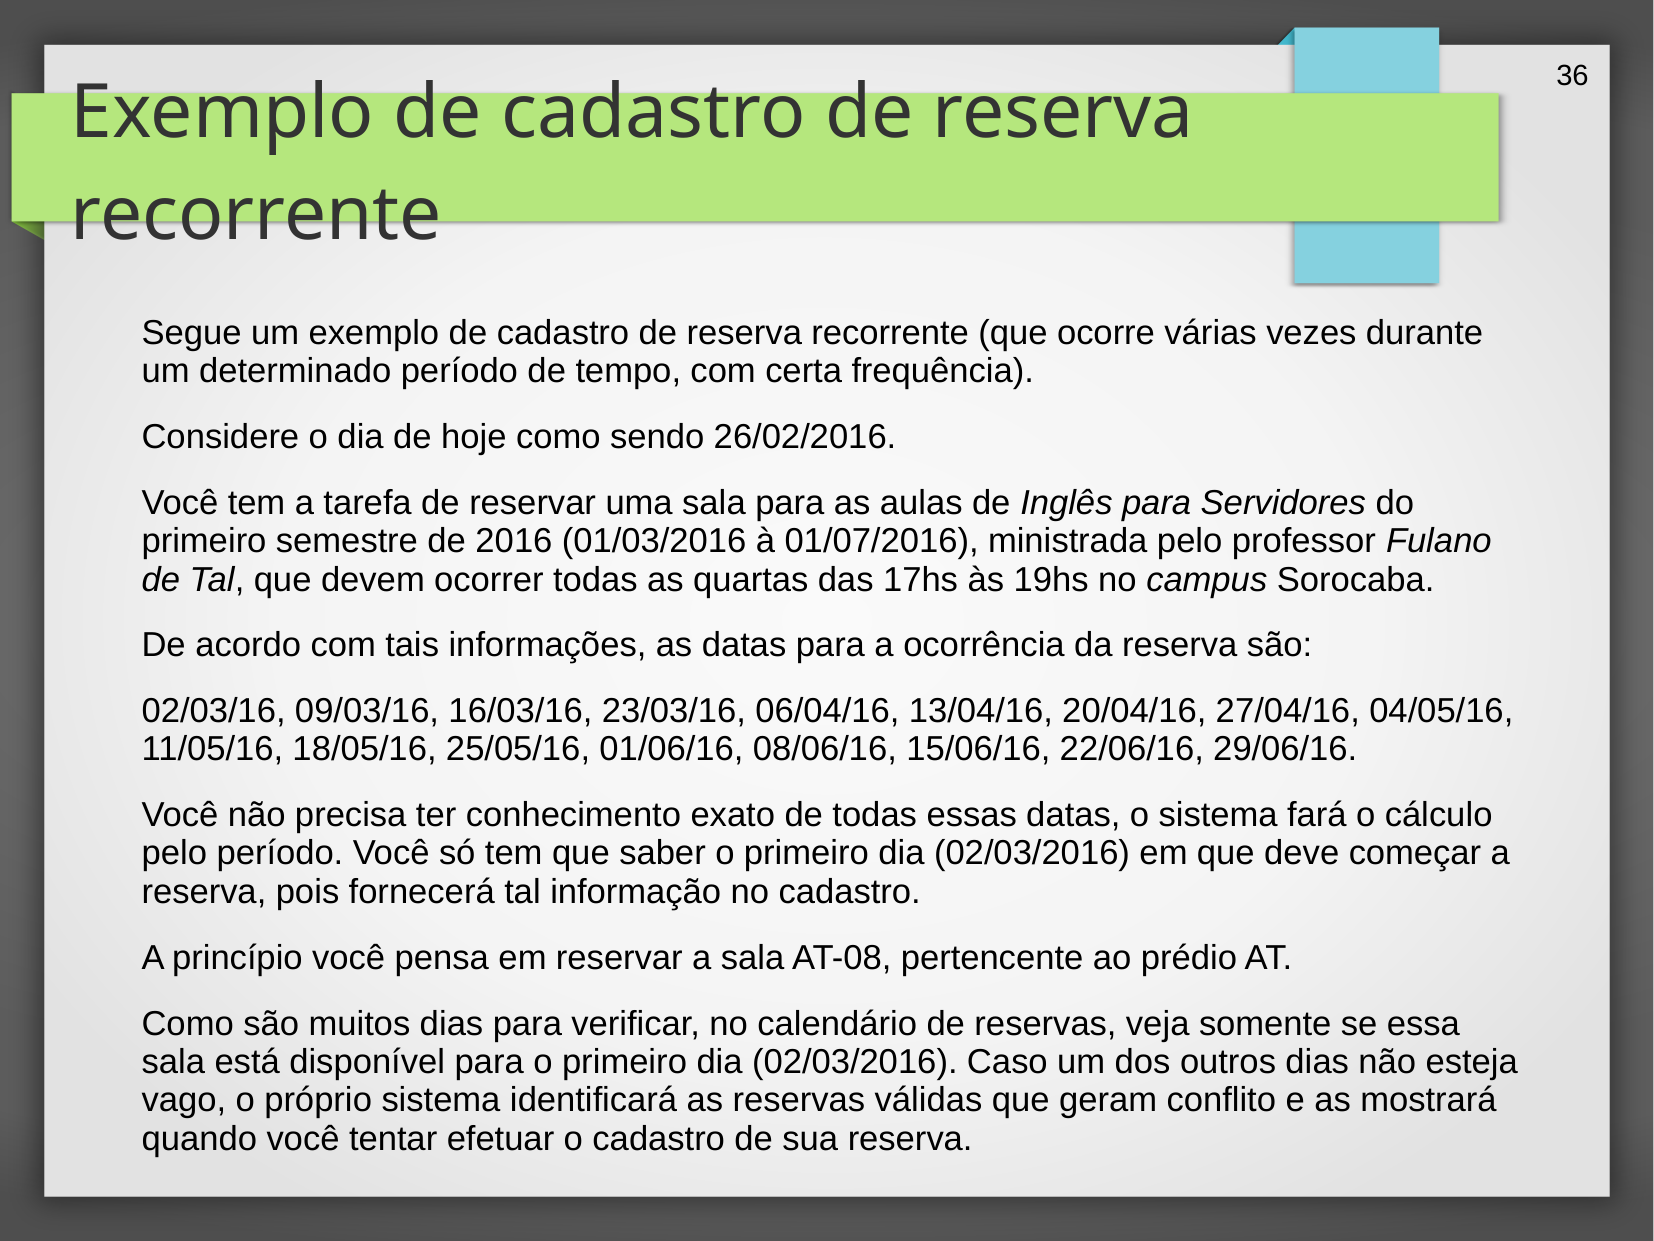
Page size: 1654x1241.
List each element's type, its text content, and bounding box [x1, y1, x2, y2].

list Segue um exemplo de cadastro de reserva recorrente (que ocorre várias vezes durante um determinado período de tempo, com certa frequência). Considere o dia de hoje como sendo 26/02/2016. Você tem a tarefa de reservar uma sala para as aulas de Inglês para Servidores do primeiro semestre de 2016 (01/03/2016 à 01/07/2016), ministrada pelo professor Fulano de Tal, que devem ocorrer todas as quartas das 17hs às 19hs no campus Sorocaba. De acordo com tais informações, as datas para a ocorrência da reserva são: 02/03/16, 09/03/16, 16/03/16, 23/03/16, 06/04/16, 13/04/16, 20/04/16, 27/04/16, 04/05/16, 11/05/16, 18/05/16, 25/05/16, 01/06/16, 08/06/16, 15/06/16, 22/06/16, 29/06/16. Você não precisa ter conhecimento exato de todas essas datas, o sistema fará o cálculo pelo período. Você só tem que saber o primeiro dia (02/03/2016) em que deve começar a reserva, pois fornecerá tal informação no cadastro. A princípio você pensa em reservar a sala AT-08, pertencente ao prédio AT. Como são muitos dias para verificar, no calendário de reservas, veja somente se essa sala está disponível para o primeiro dia (02/03/2016). Caso um dos outros dias não esteja vago, o próprio sistema identificará as reservas válidas que geram conflito e as mostrará quando você tentar efetuar o cadastro de sua reserva. [141, 312, 1524, 1170]
title Exemplo de cadastro de reserva recorrente [70, 106, 1418, 213]
picture [0, 0, 1654, 1241]
